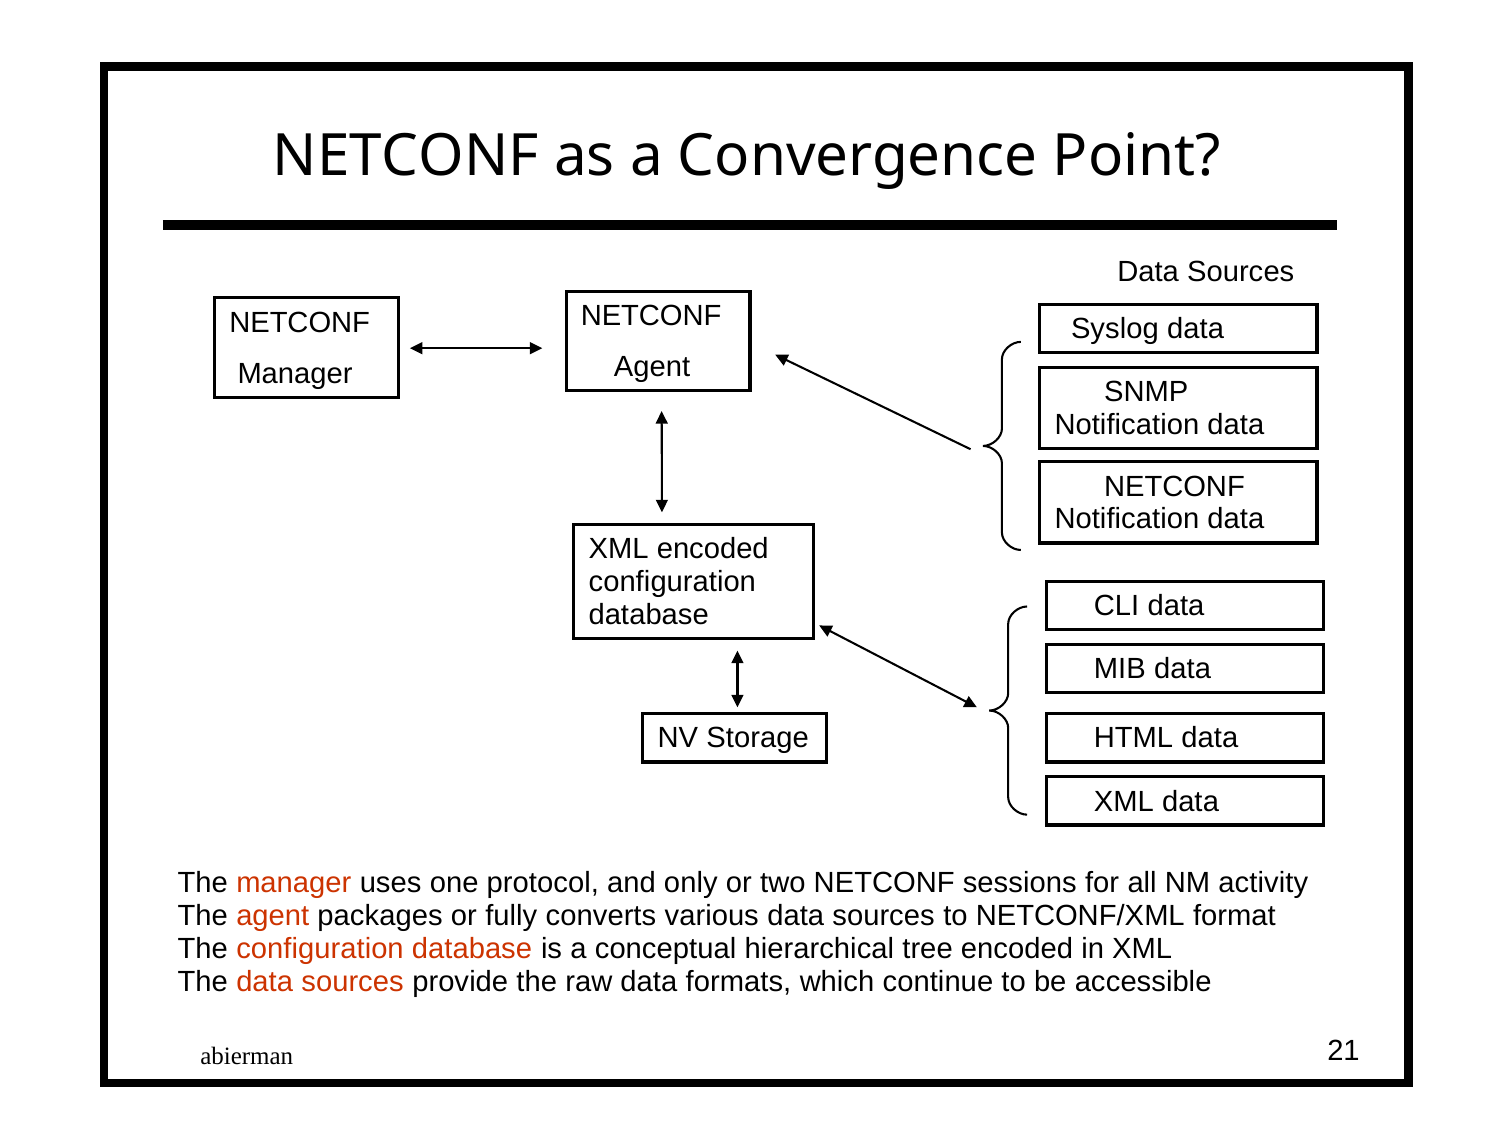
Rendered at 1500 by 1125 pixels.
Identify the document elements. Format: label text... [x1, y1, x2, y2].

text_box HTML data [1046, 713, 1324, 763]
text_box MIB data [1046, 644, 1324, 693]
text_box NETCONF Notification data [1039, 461, 1317, 543]
text_box XML encoded configuration database [573, 524, 814, 639]
text_box Data Sources [1102, 247, 1310, 296]
text_box NETCONF Manager [214, 297, 399, 398]
text_box NV Storage [642, 713, 827, 763]
text_box XML data [1046, 776, 1324, 826]
text_box The manager uses one protocol, and only or two NETCONF sessions for all NM activity The agent packages or fully converts various data sources to NETCONF/XML format The configuration database is a conceptual hierarchical tree encoded in XML The data sources provide the raw data formats, which continue to be accessible [154, 858, 1346, 1006]
text_box CLI data [1046, 581, 1324, 630]
text_box SNMP Notification data [1039, 367, 1317, 449]
text_box Syslog data [1039, 304, 1317, 353]
title NETCONF as a Convergence Point? [162, 87, 1332, 200]
text_box NETCONF Agent [566, 291, 751, 391]
